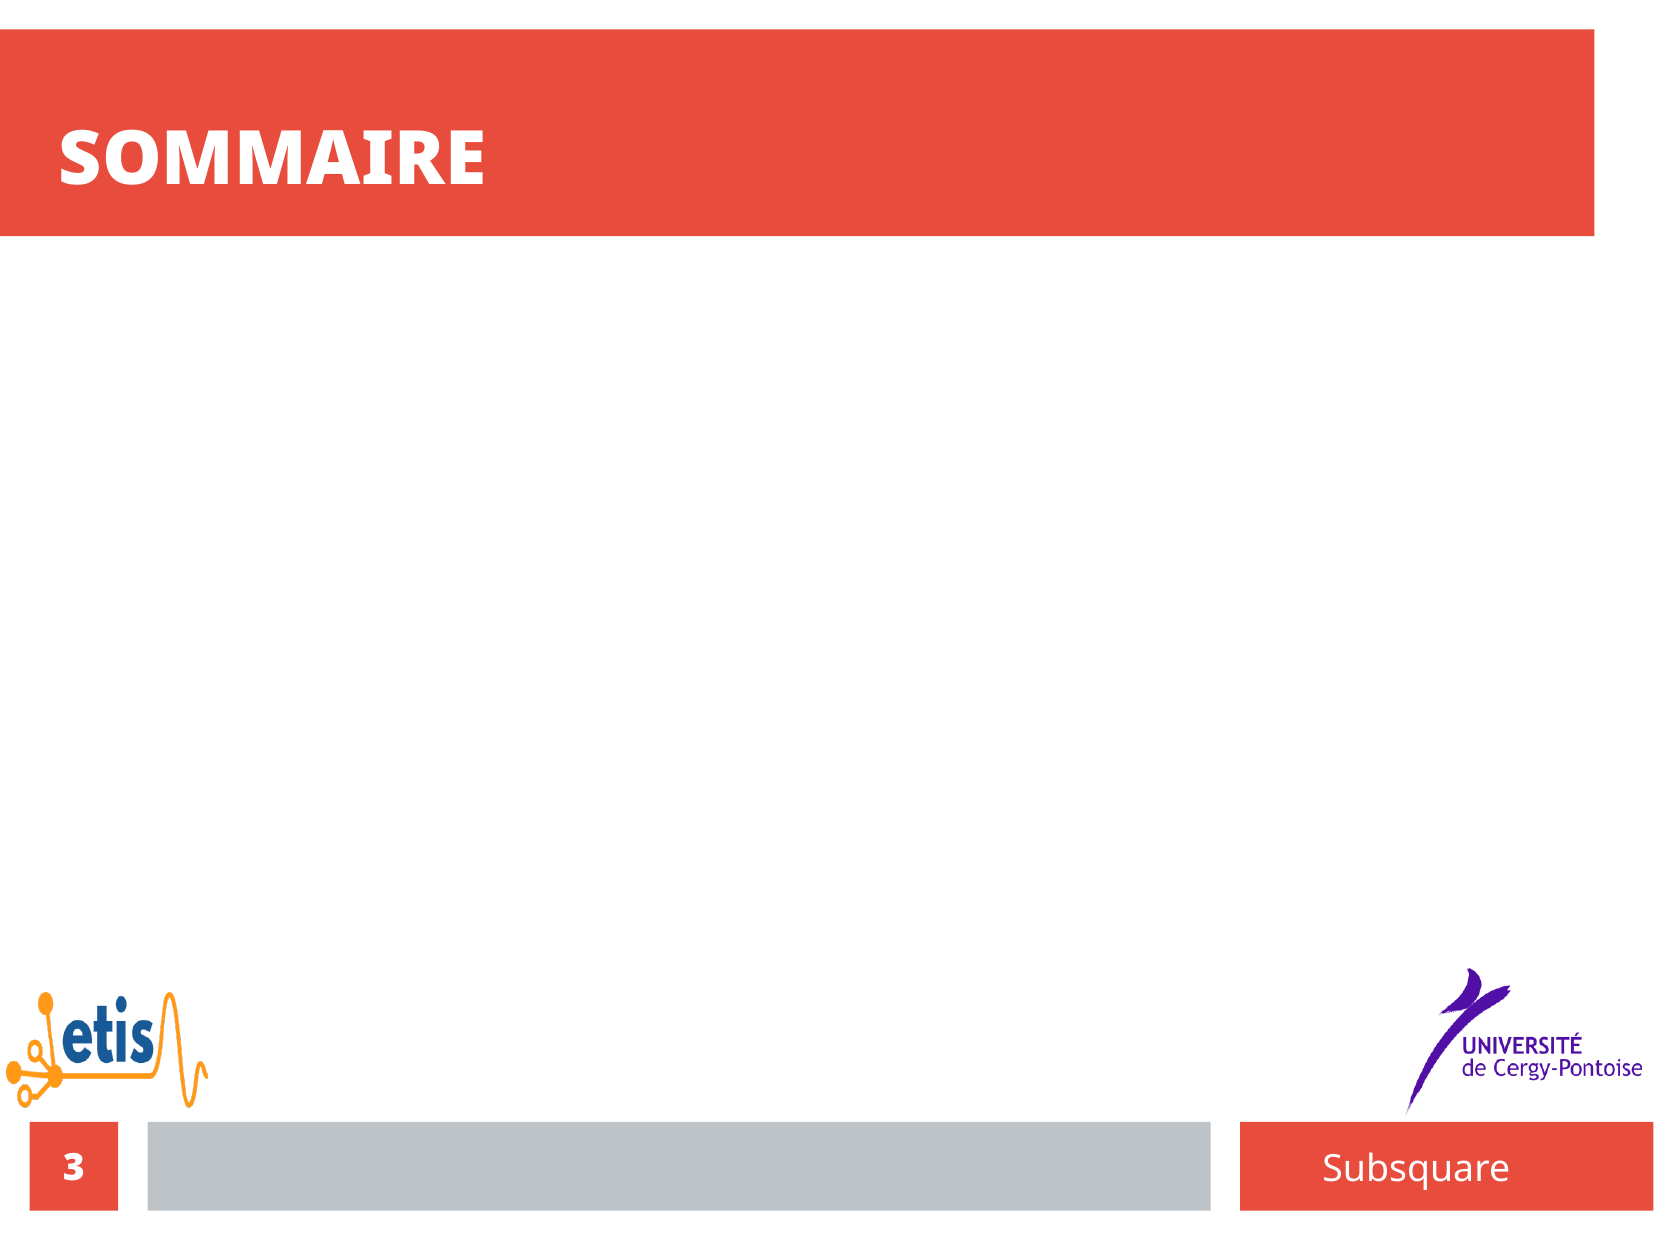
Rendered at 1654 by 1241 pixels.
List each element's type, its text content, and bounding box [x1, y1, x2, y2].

title SOMMAIRE [59, 58, 1595, 207]
picture [1405, 968, 1642, 1117]
text_box Subsquare [1307, 1133, 1537, 1196]
picture [6, 944, 208, 1146]
